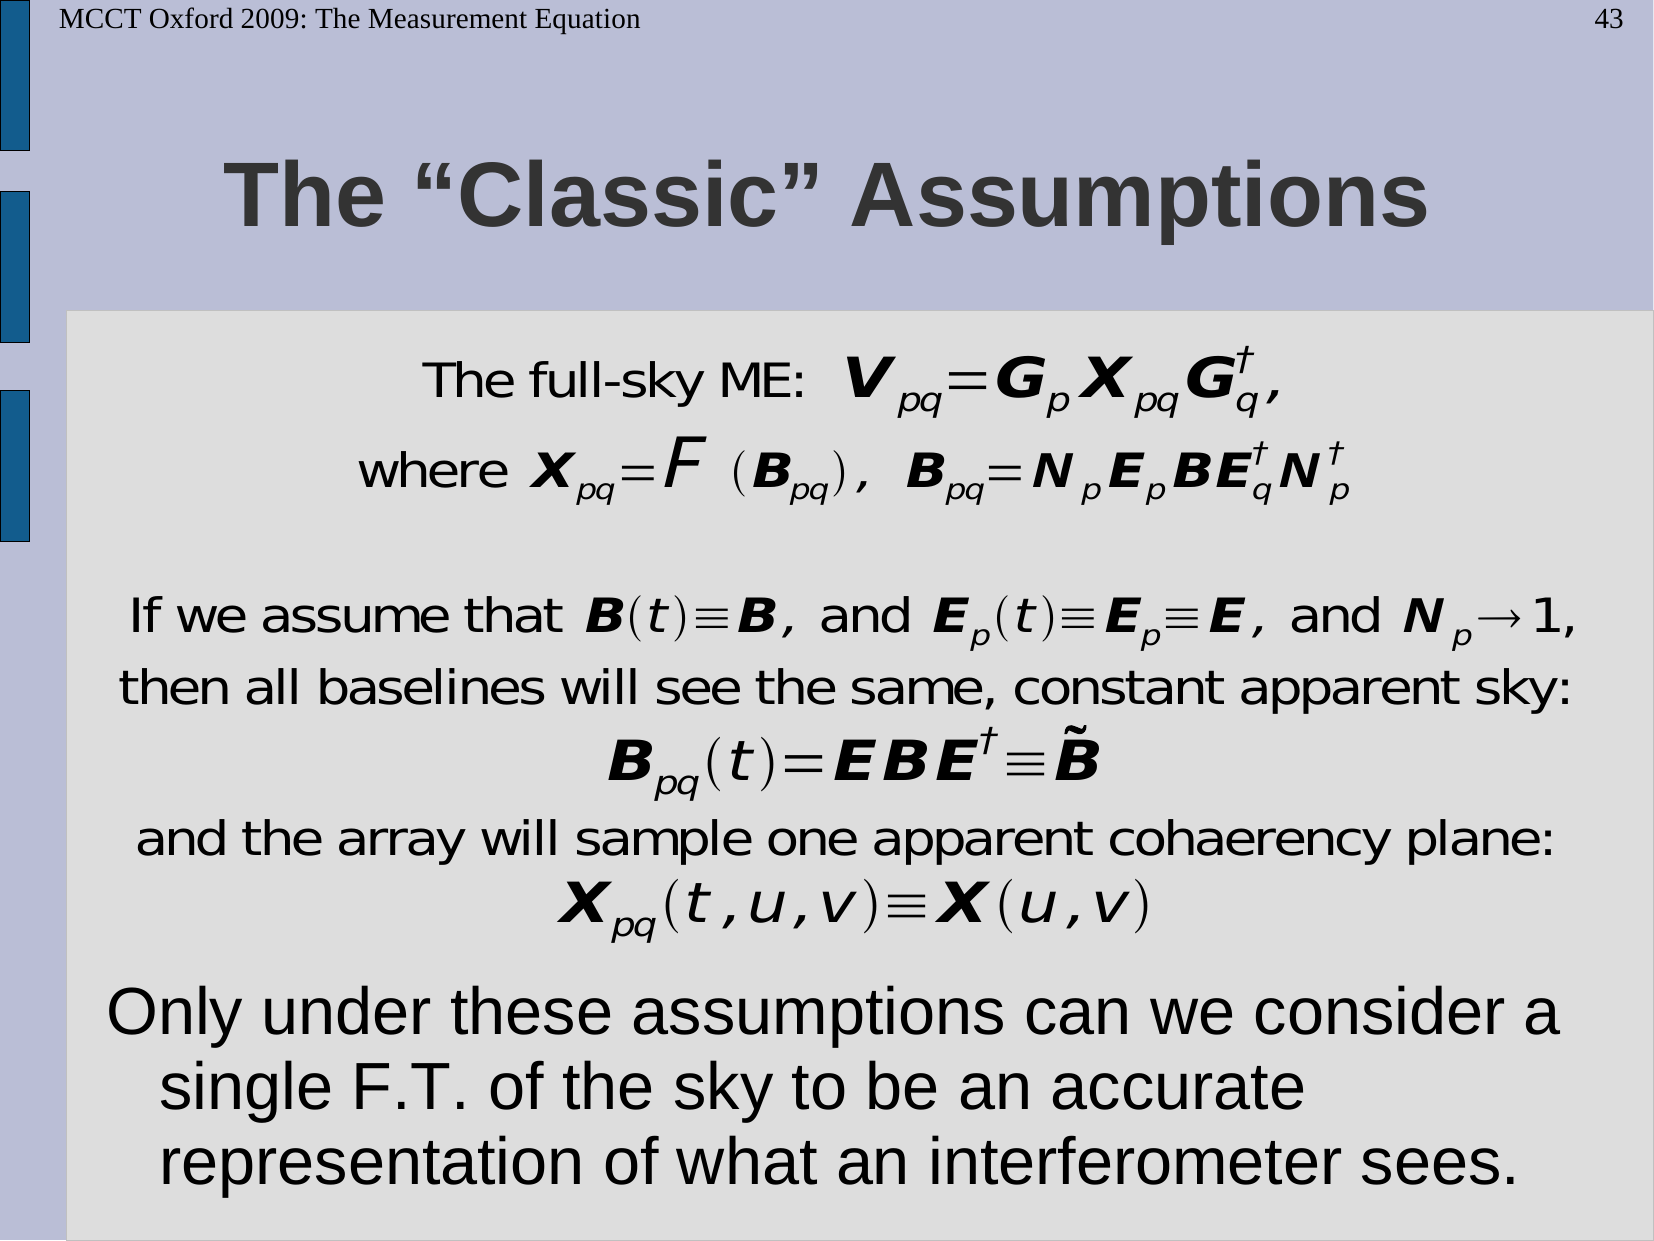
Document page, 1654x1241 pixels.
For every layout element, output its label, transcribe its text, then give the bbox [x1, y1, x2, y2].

title The “Classic” Assumptions [121, 91, 1534, 299]
chart [109, 338, 1594, 946]
list Only under these assumptions can we consider a single F.T. of the sky to be an accurate representation of what an interferometer sees. [88, 974, 1625, 1208]
